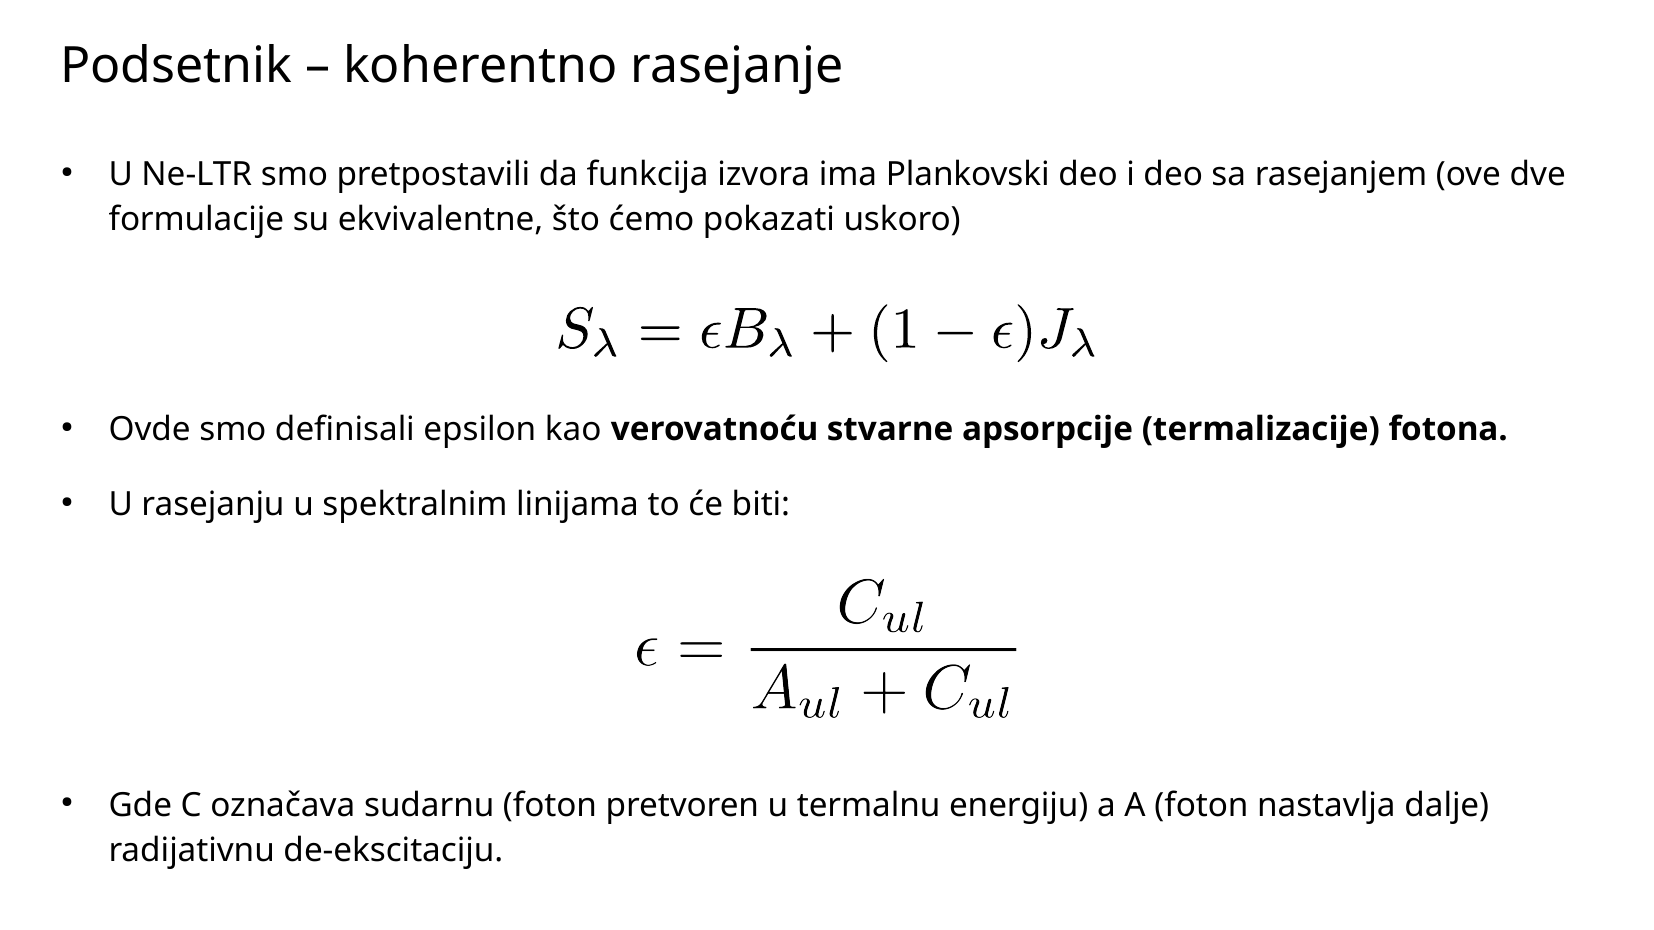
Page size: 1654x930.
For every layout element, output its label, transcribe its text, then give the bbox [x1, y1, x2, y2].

text_box [558, 304, 1095, 363]
list U Ne-LTR smo pretpostavili da funkcija izvora ima Plankovski deo i deo sa rasejanjem (ove dve formulacije su ekvivalentne, što ćemo pokazati uskoro) Ovde smo definisali epsilon kao verovatnoću stvarne apsorpcije (termalizacije) fotona. U rasejanju u spektralnim linijama to će biti: Gde C označava sudarnu (foton pretvoren u termalnu energiju) a A (foton nastavlja dalje) radijativnu de-ekscitaciju. [45, 149, 1635, 880]
title Podsetnik – koherentno rasejanje [59, 13, 1648, 113]
picture [636, 577, 1017, 718]
